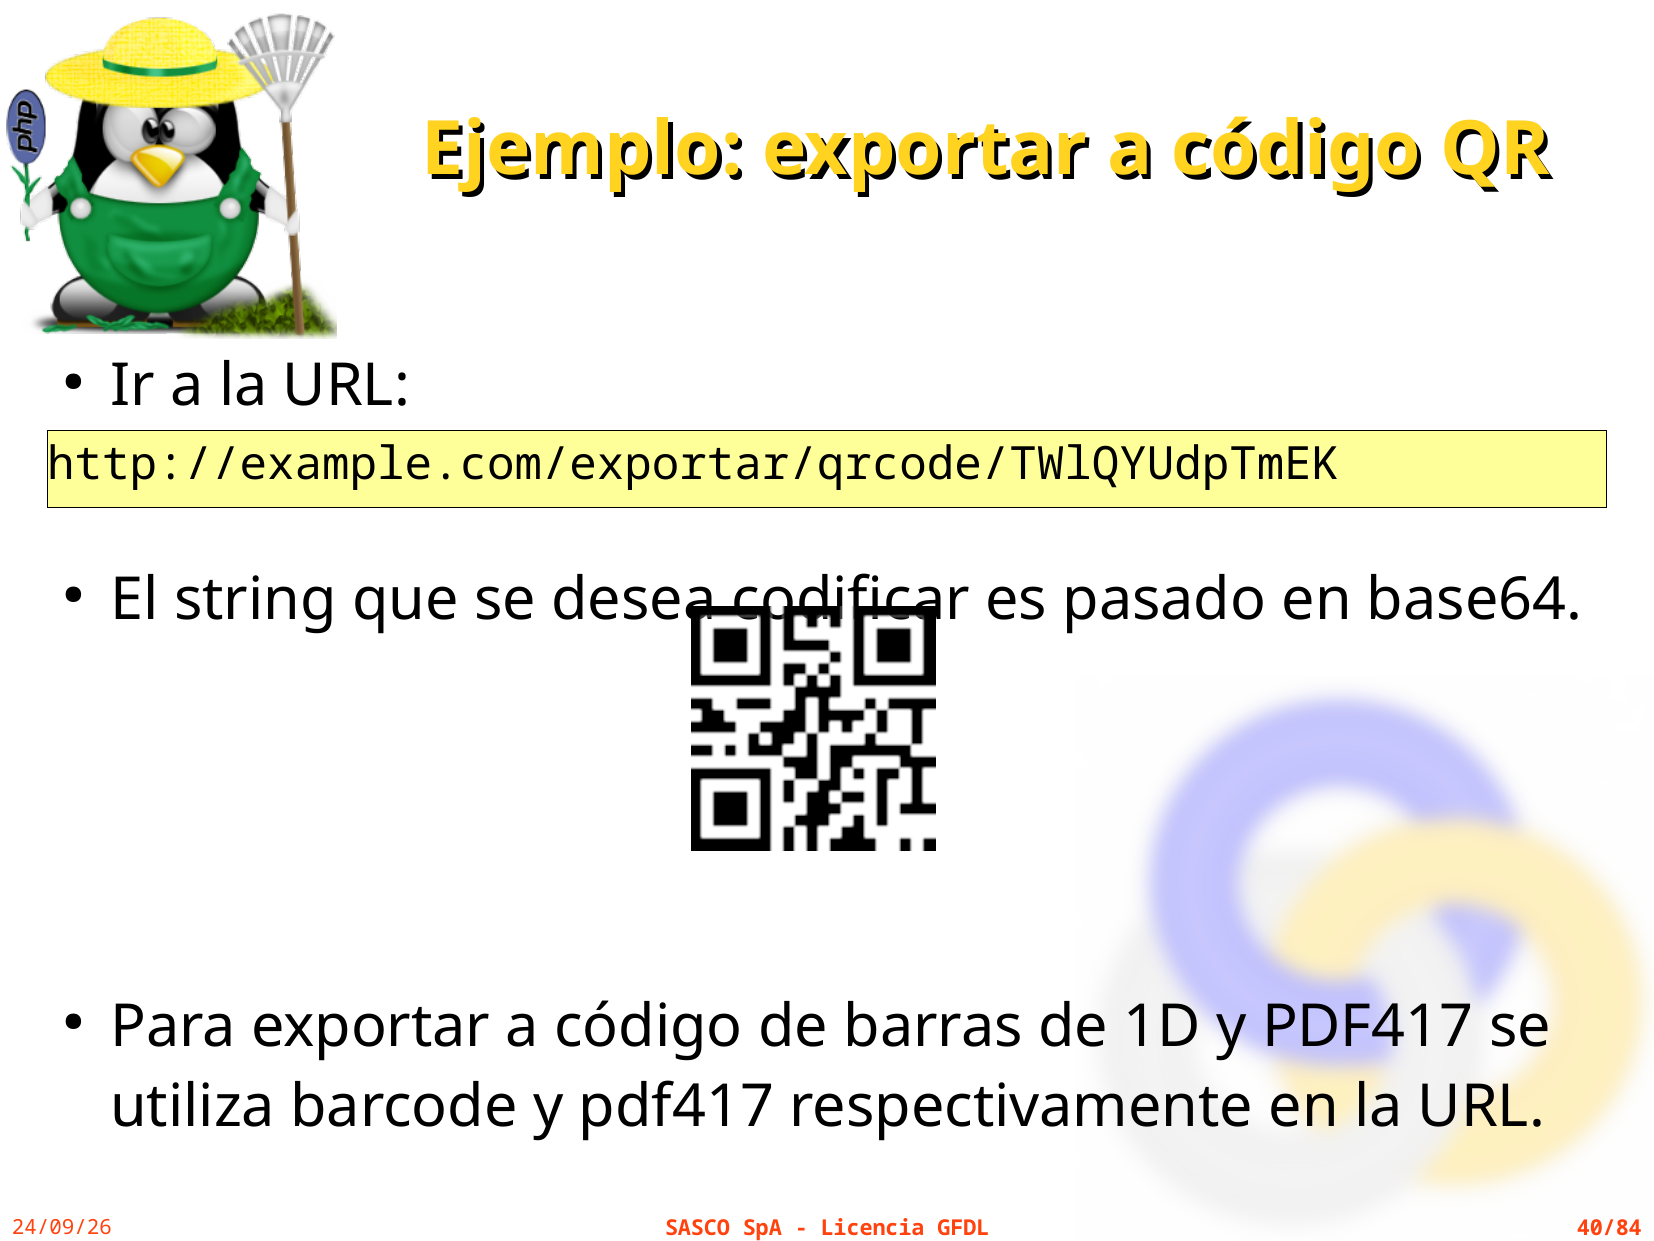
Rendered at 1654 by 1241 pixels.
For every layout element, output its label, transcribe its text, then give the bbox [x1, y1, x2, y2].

list Ir a la URL: El string que se desea codificar es pasado en base64. Para exportar a código de barras de 1D y PDF417 se utiliza barcode y pdf417 respectivamente en la URL. [47, 342, 1607, 430]
list Ir a la URL: El string que se desea codificar es pasado en base64. Para exportar a código de barras de 1D y PDF417 se utiliza barcode y pdf417 respectivamente en la URL. [47, 508, 1607, 1158]
list http://example.com/exportar/qrcode/TWlQYUdpTmEK [47, 430, 1607, 508]
picture [691, 606, 936, 851]
title Ejemplo: exportar a código QR [366, 35, 1607, 257]
picture [1074, 657, 1654, 1241]
picture [4, 5, 337, 339]
